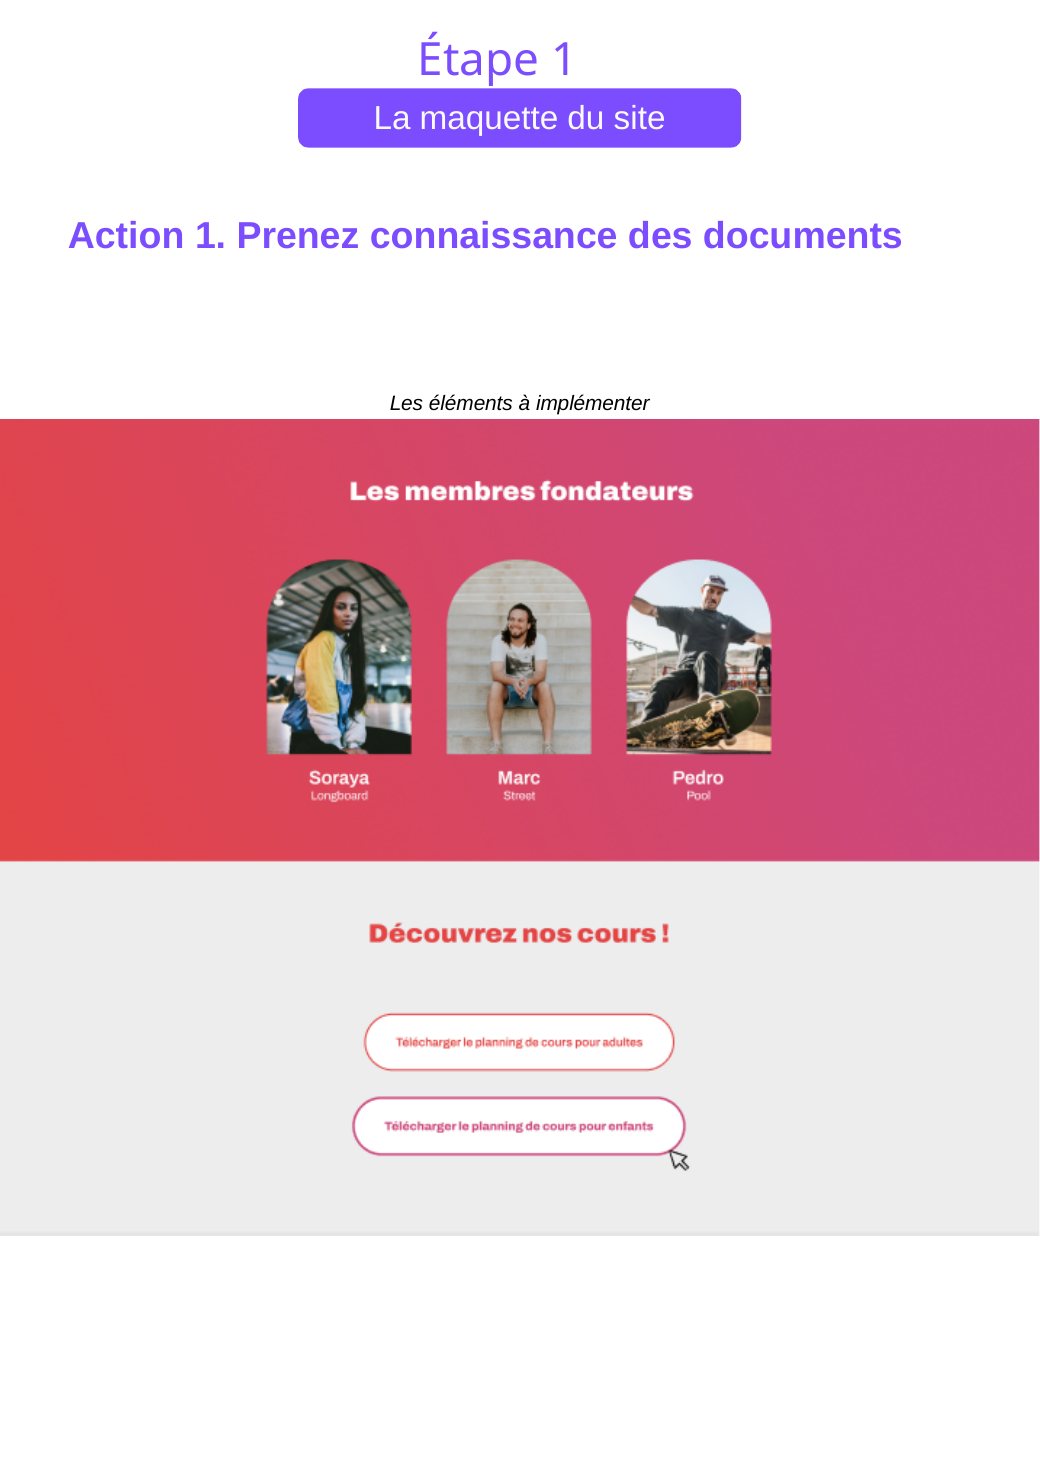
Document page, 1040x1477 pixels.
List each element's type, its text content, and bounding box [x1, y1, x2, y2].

text_box La maquette du site [298, 88, 742, 148]
text_box Action 1. Prenez connaissance des documents [53, 206, 945, 264]
title Étape 1 [417, 148, 622, 154]
title Étape 1 [417, 26, 622, 88]
picture [0, 419, 1040, 1236]
text_box Les éléments à implémenter [363, 383, 677, 423]
